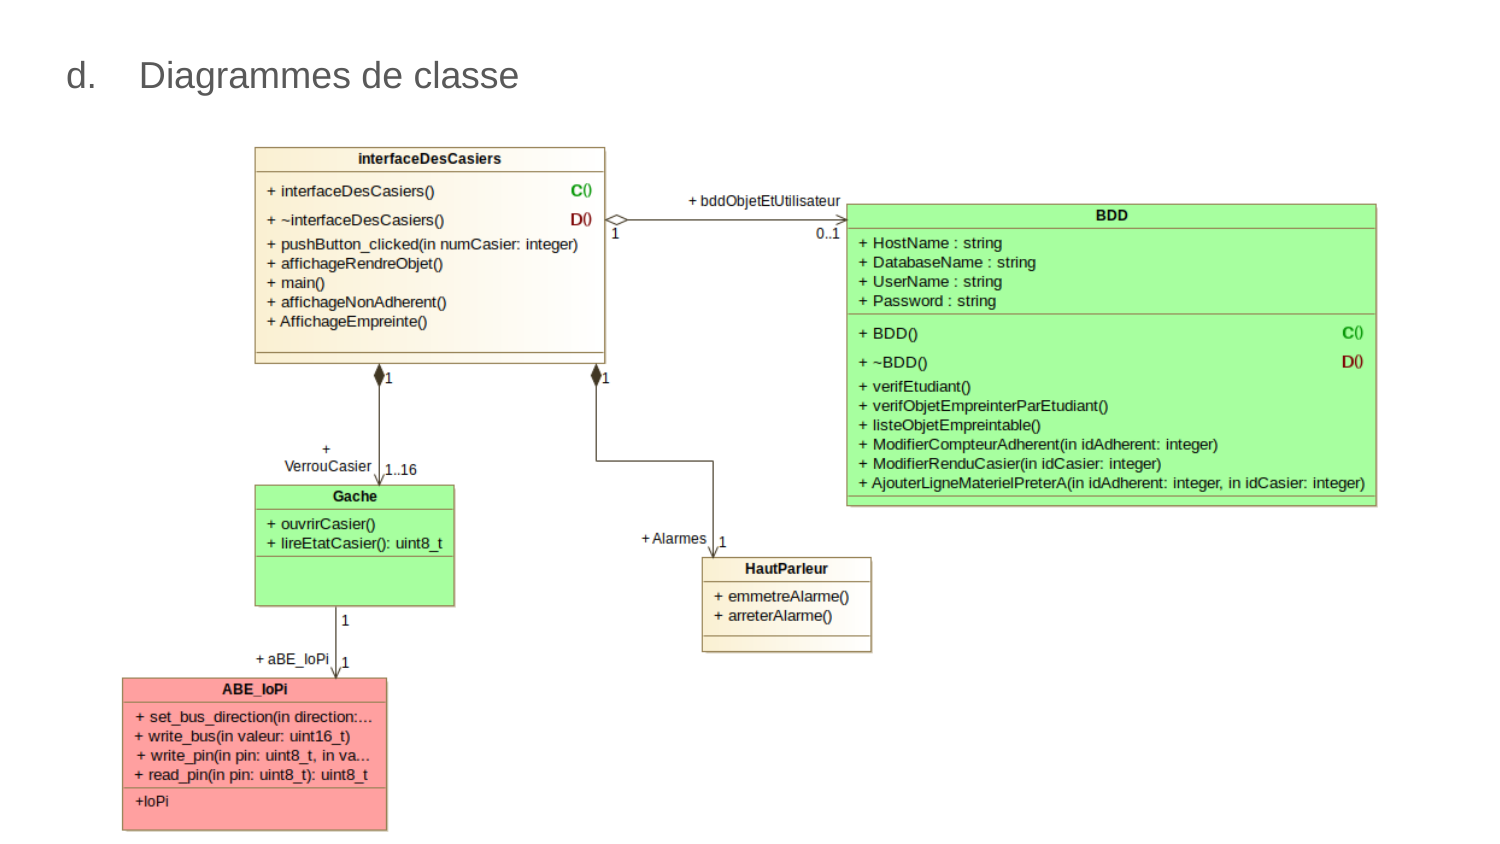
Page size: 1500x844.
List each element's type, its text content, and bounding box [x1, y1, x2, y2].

list d. Diagrammes de classe [51, 33, 1449, 594]
picture [110, 135, 1390, 844]
